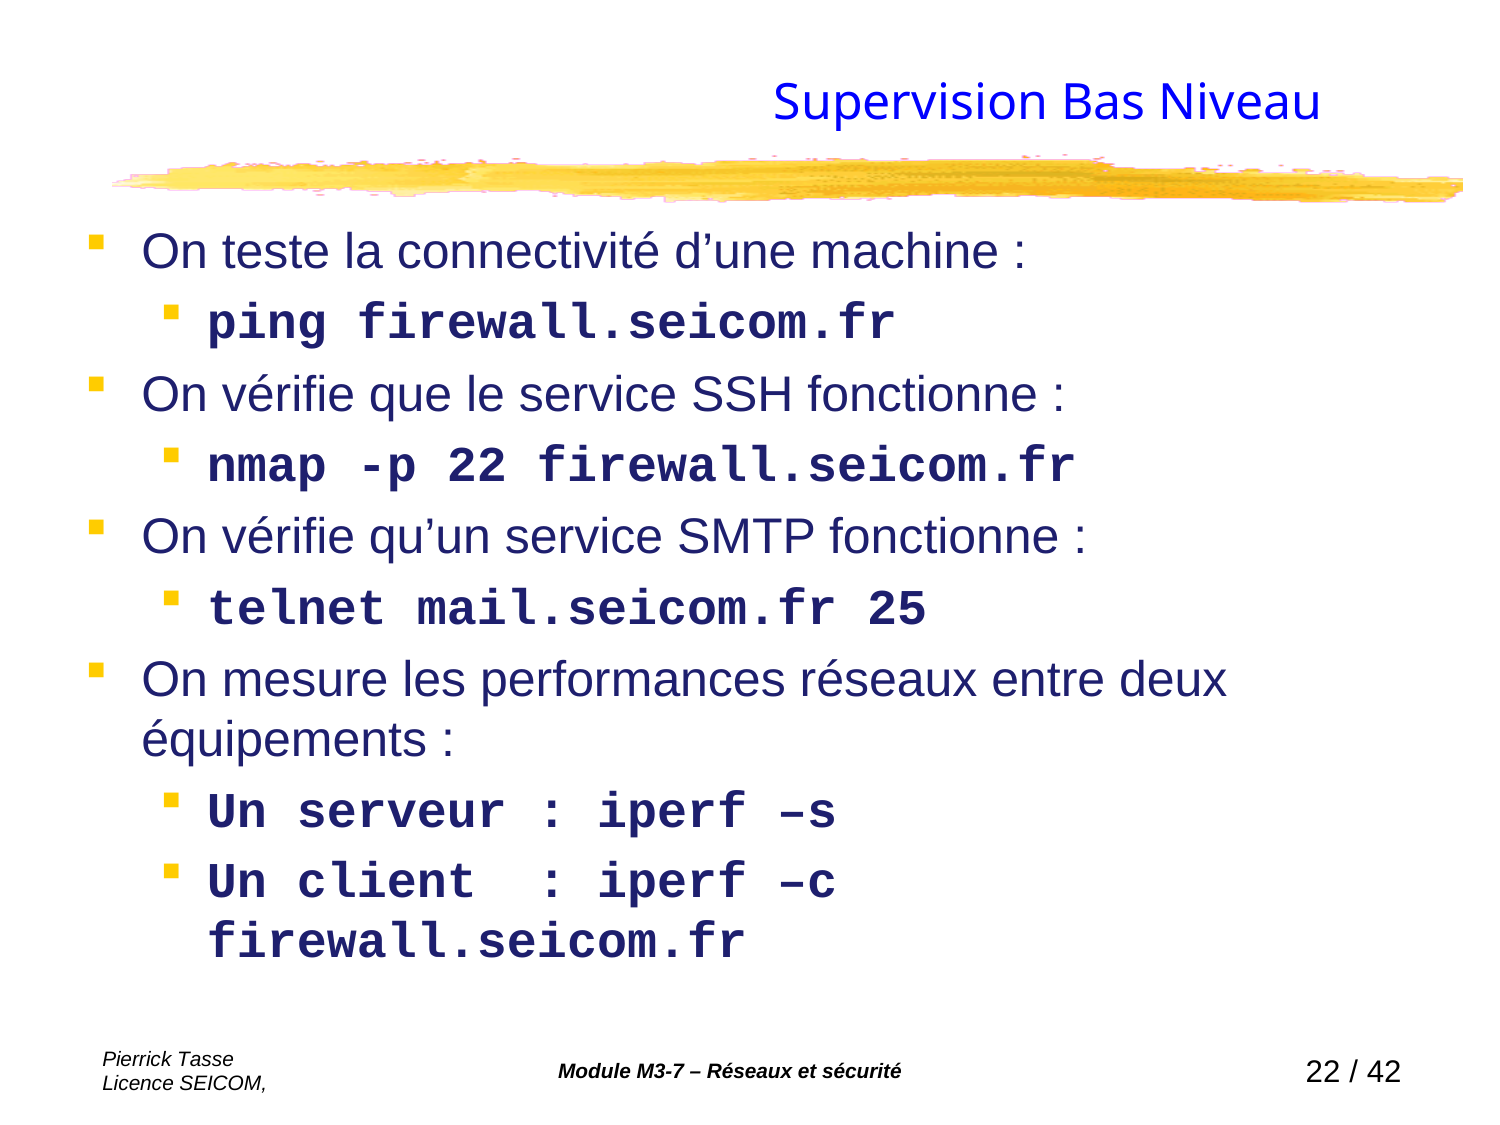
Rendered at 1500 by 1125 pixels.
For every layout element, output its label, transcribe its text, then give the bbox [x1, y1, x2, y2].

picture [112, 149, 1463, 213]
list On teste la connectivité d’une machine : ping firewall.seicom.fr On vérifie que le service SSH fonctionne : nmap -p 22 firewall.seicom.fr On vérifie qu’un service SMTP fonctionne : telnet mail.seicom.fr 25 On mesure les performances réseaux entre deux équipements : Un serveur : iperf –s Un client : iperf –c firewall.seicom.fr [69, 210, 1412, 1124]
title Supervision Bas Niveau [62, 37, 1338, 138]
